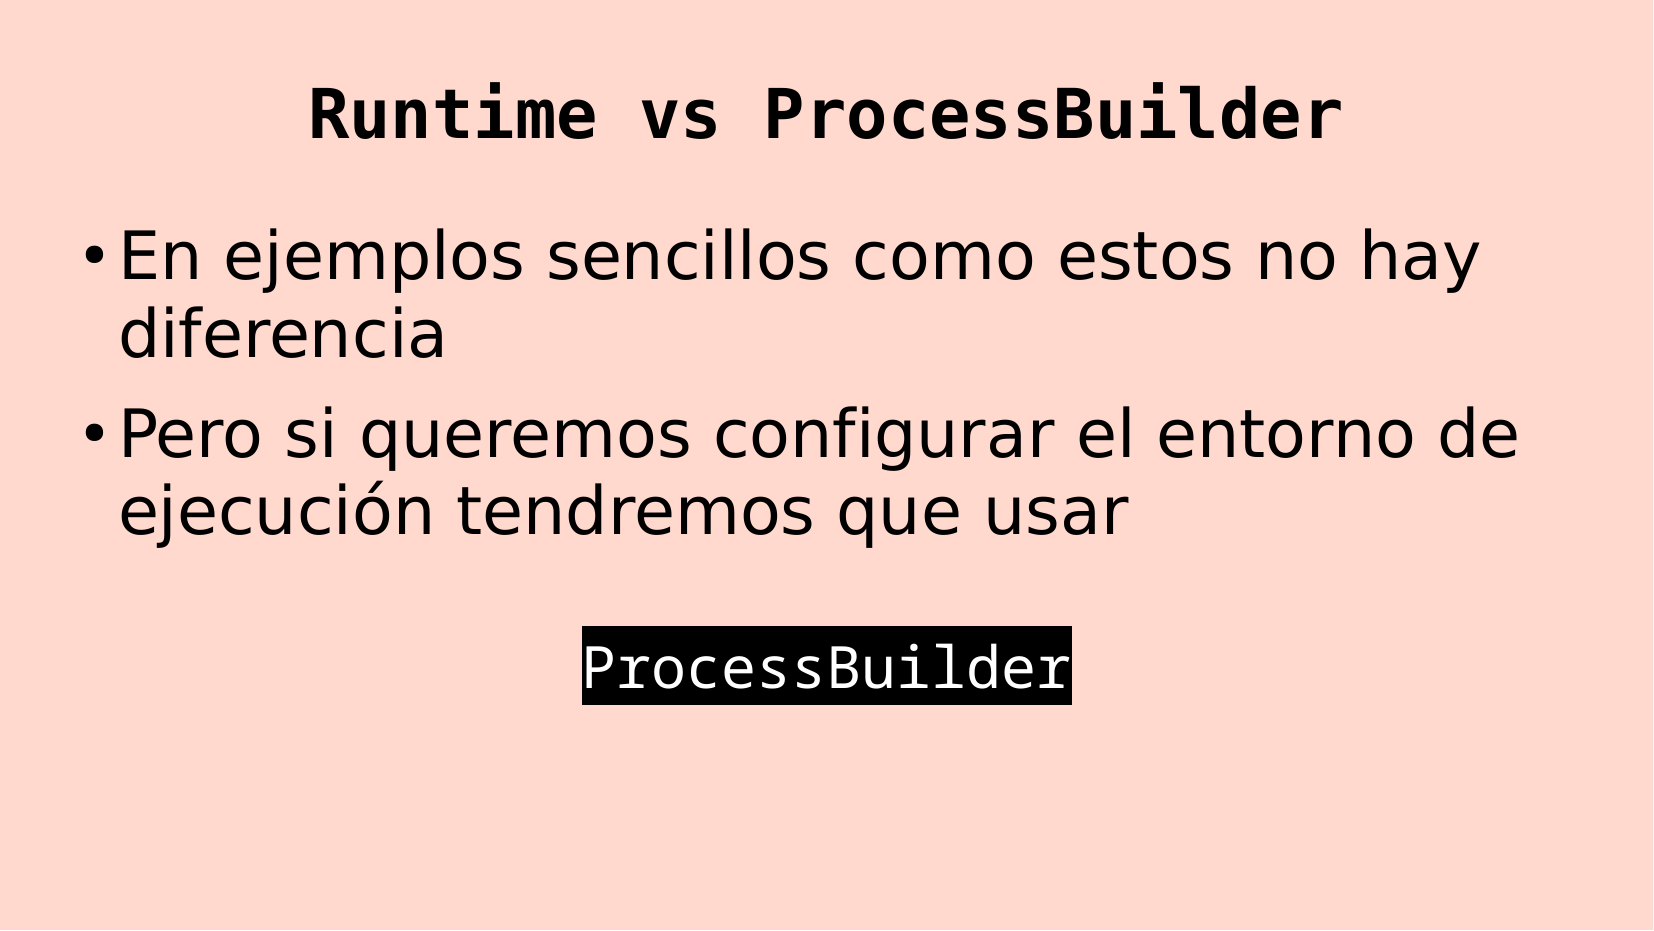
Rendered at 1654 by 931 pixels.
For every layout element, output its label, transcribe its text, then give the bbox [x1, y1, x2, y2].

title Runtime vs ProcessBuilder [82, 37, 1571, 193]
list En ejemplos sencillos como estos no hay diferencia Pero si queremos configurar el entorno de ejecución tendremos que usar ProcessBuilder [82, 217, 1571, 856]
